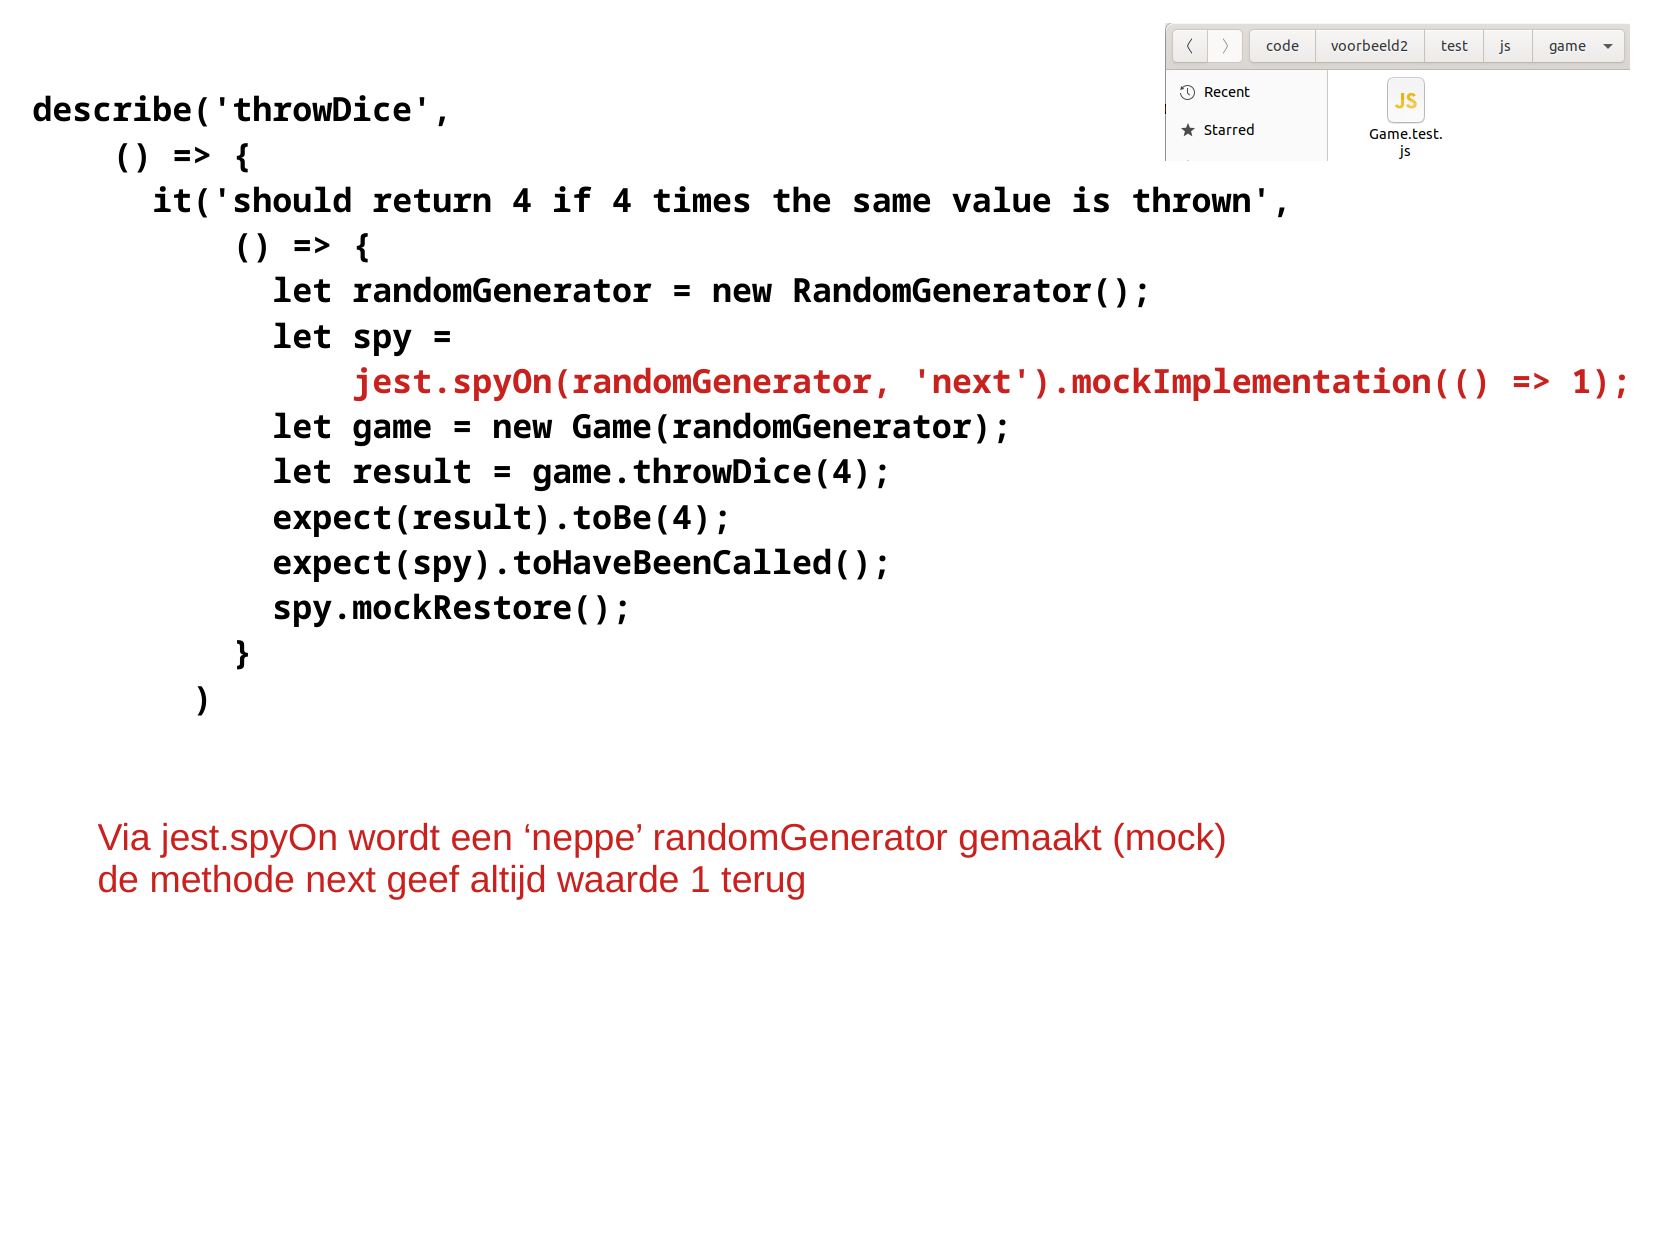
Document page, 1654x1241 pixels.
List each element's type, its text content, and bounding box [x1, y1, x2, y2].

text_box describe('throwDice', () => { it('should return 4 if 4 times the same value is thrown', () => { let randomGenerator = new RandomGenerator(); let spy = jest.spyOn(randomGenerator, 'next').mockImplementation(() => 1); let game = new Game(randomGenerator); let result = game.throwDice(4); expect(result).toBe(4); expect(spy).toHaveBeenCalled(); spy.mockRestore(); } ) [17, 79, 1654, 721]
picture [1165, 23, 1630, 161]
text_box Via jest.spyOn wordt een ‘neppe’ randomGenerator gemaakt (mock) de methode next geef altijd waarde 1 terug [82, 809, 1312, 908]
